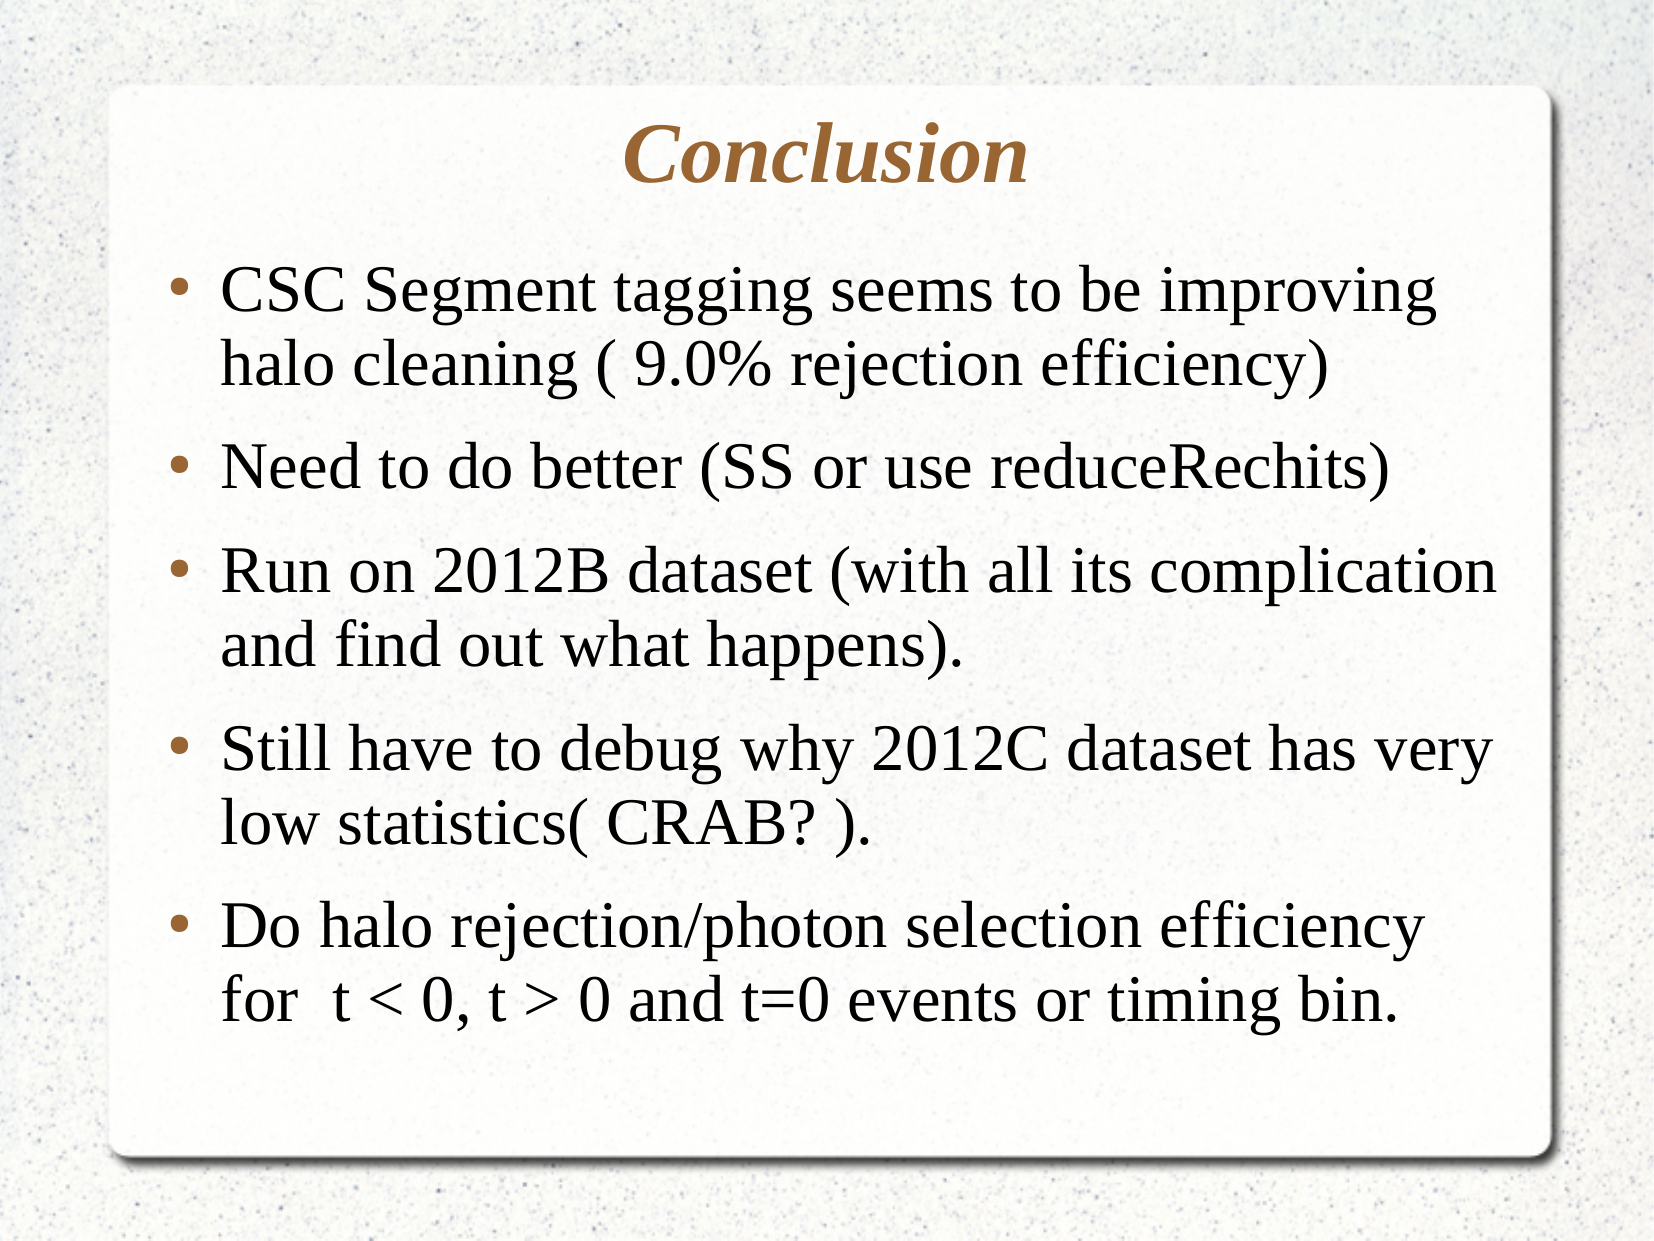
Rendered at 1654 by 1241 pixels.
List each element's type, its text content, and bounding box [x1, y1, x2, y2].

picture [0, 0, 1654, 1241]
title Conclusion [118, 96, 1536, 211]
list CSC Segment tagging seems to be improving halo cleaning ( 9.0% rejection efficiency) Need to do better (SS or use reduceRechits) Run on 2012B dataset (with all its complication and find out what happens). Still have to debug why 2012C dataset has very low statistics( CRAB? ). Do halo rejection/photon selection efficiency for t < 0, t > 0 and t=0 events or timing bin. [150, 251, 1524, 1141]
